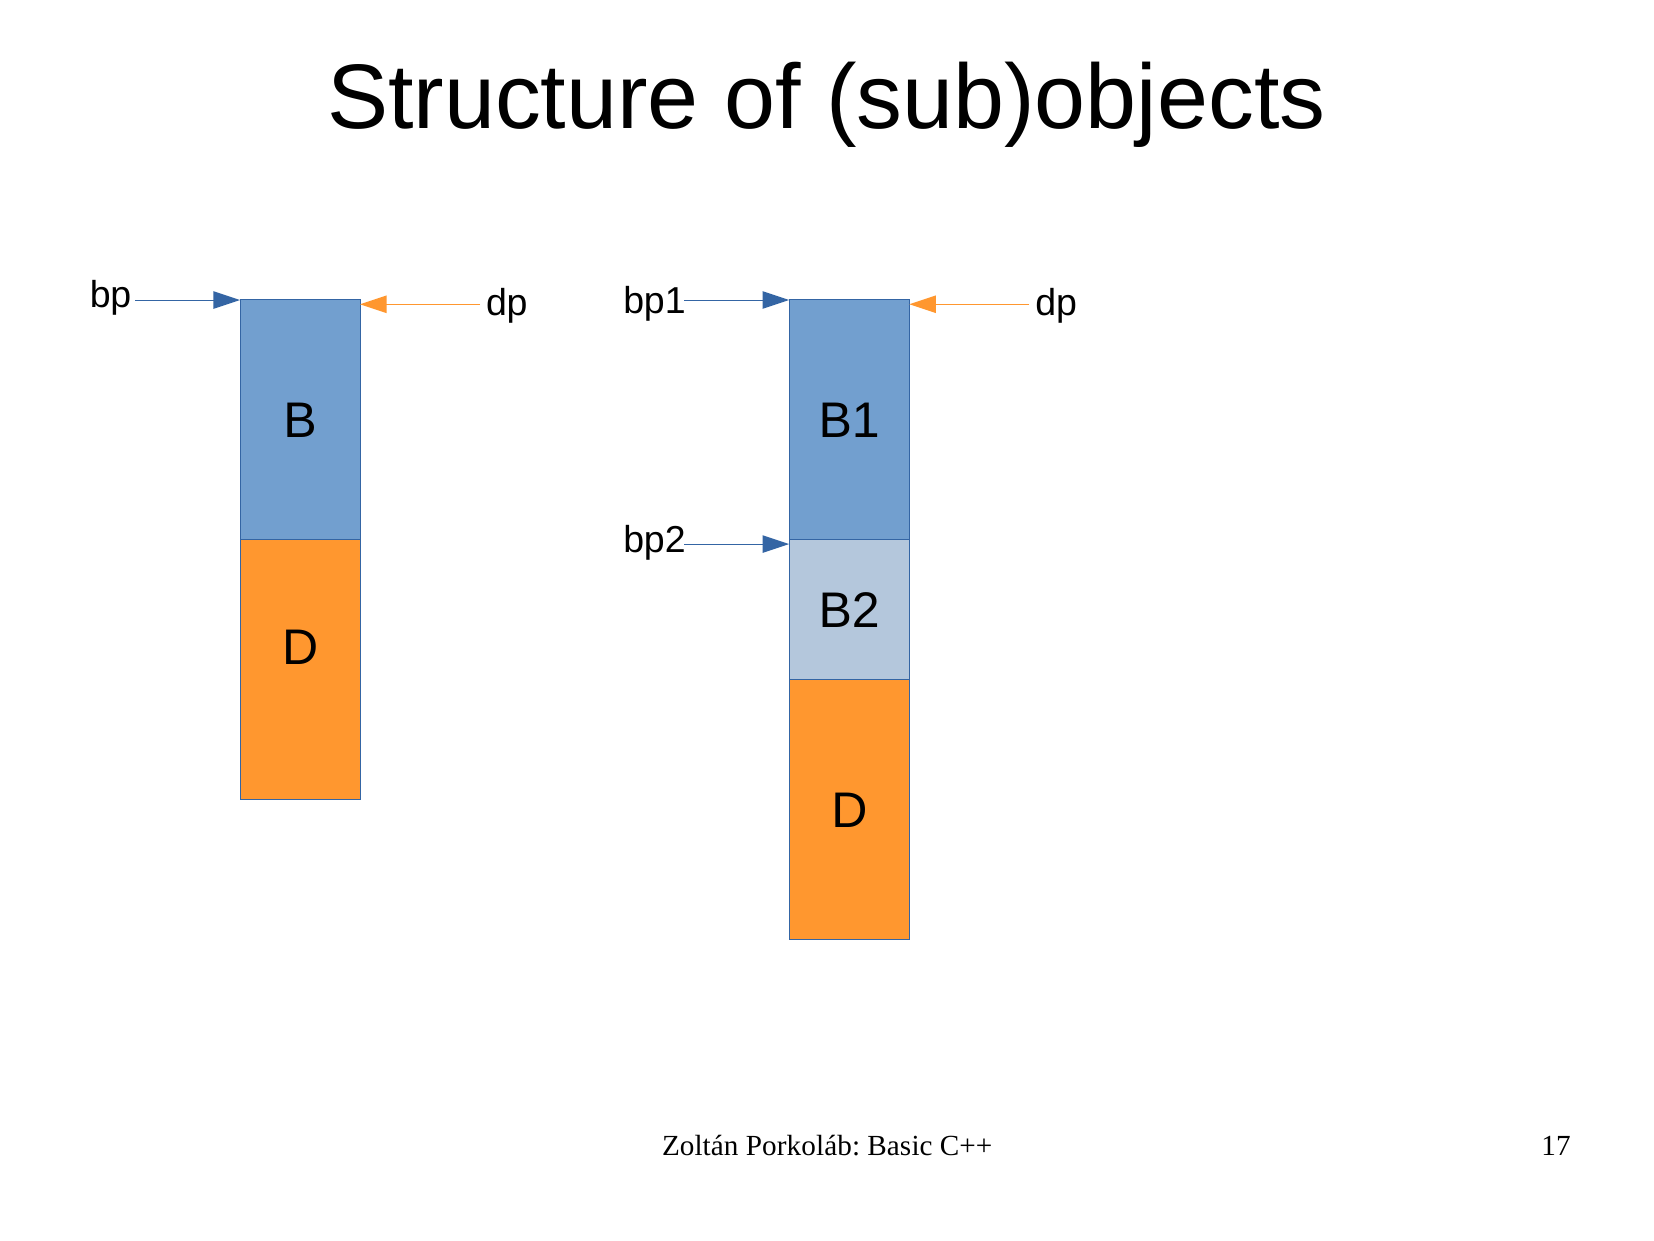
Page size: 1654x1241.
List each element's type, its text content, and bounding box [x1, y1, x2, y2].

text_box dp [1020, 274, 1092, 351]
text_box [240, 539, 361, 800]
text_box bp2 [608, 510, 714, 643]
title Structure of (sub)objects [82, 0, 1571, 201]
text_box bp1 [608, 272, 714, 405]
text_box dp [471, 274, 543, 351]
text_box B2 [789, 539, 910, 679]
text_box bp [75, 266, 147, 343]
text_box B1 [789, 299, 910, 539]
text_box B [240, 299, 361, 539]
text_box D [267, 612, 333, 688]
text_box D [789, 679, 910, 940]
